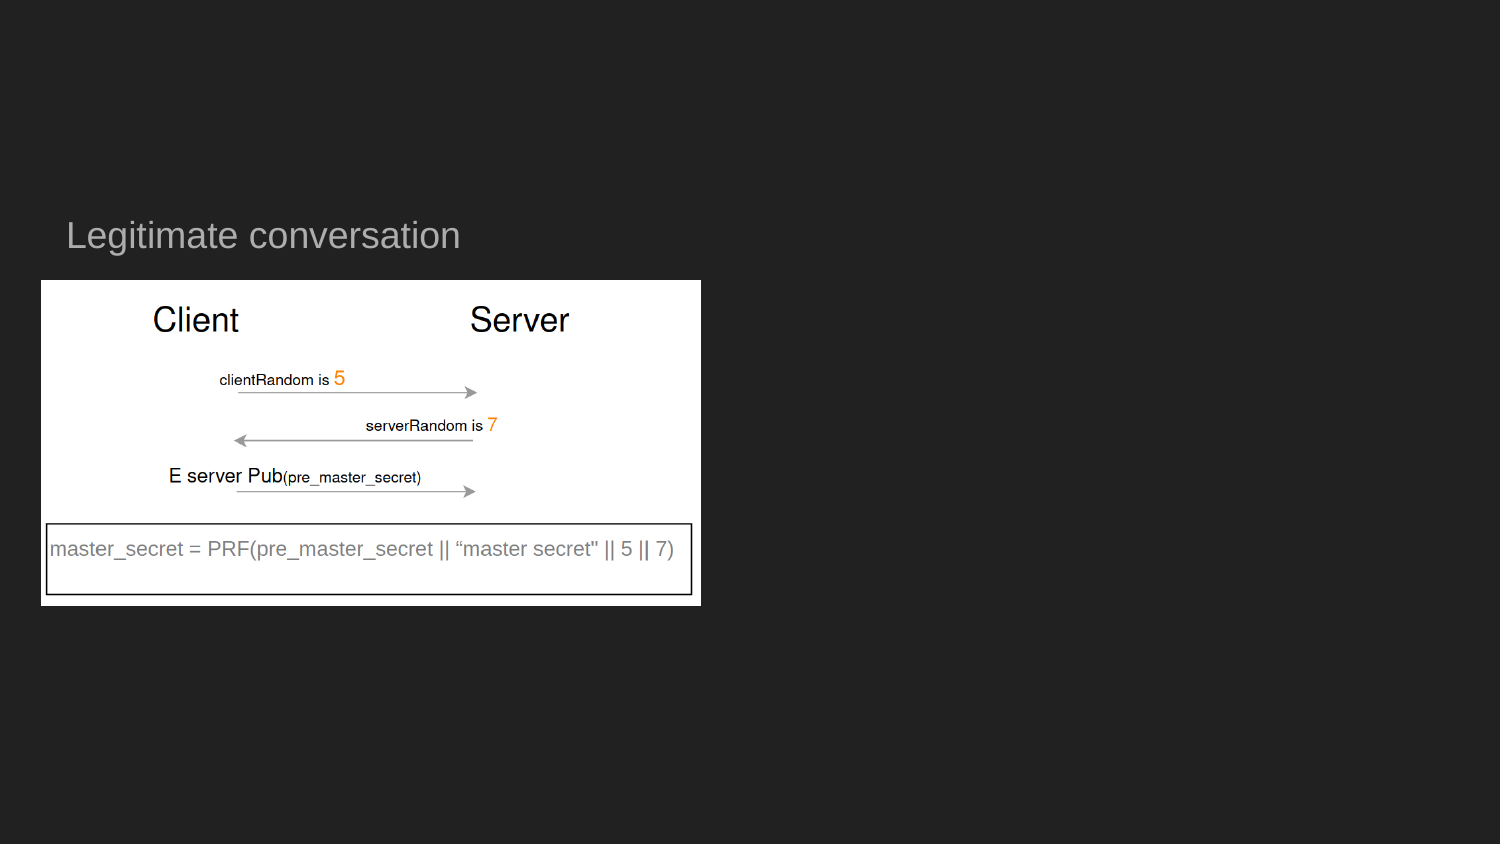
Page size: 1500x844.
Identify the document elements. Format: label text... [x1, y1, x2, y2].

list Legitimate conversation [51, 189, 1449, 750]
picture [41, 280, 701, 606]
